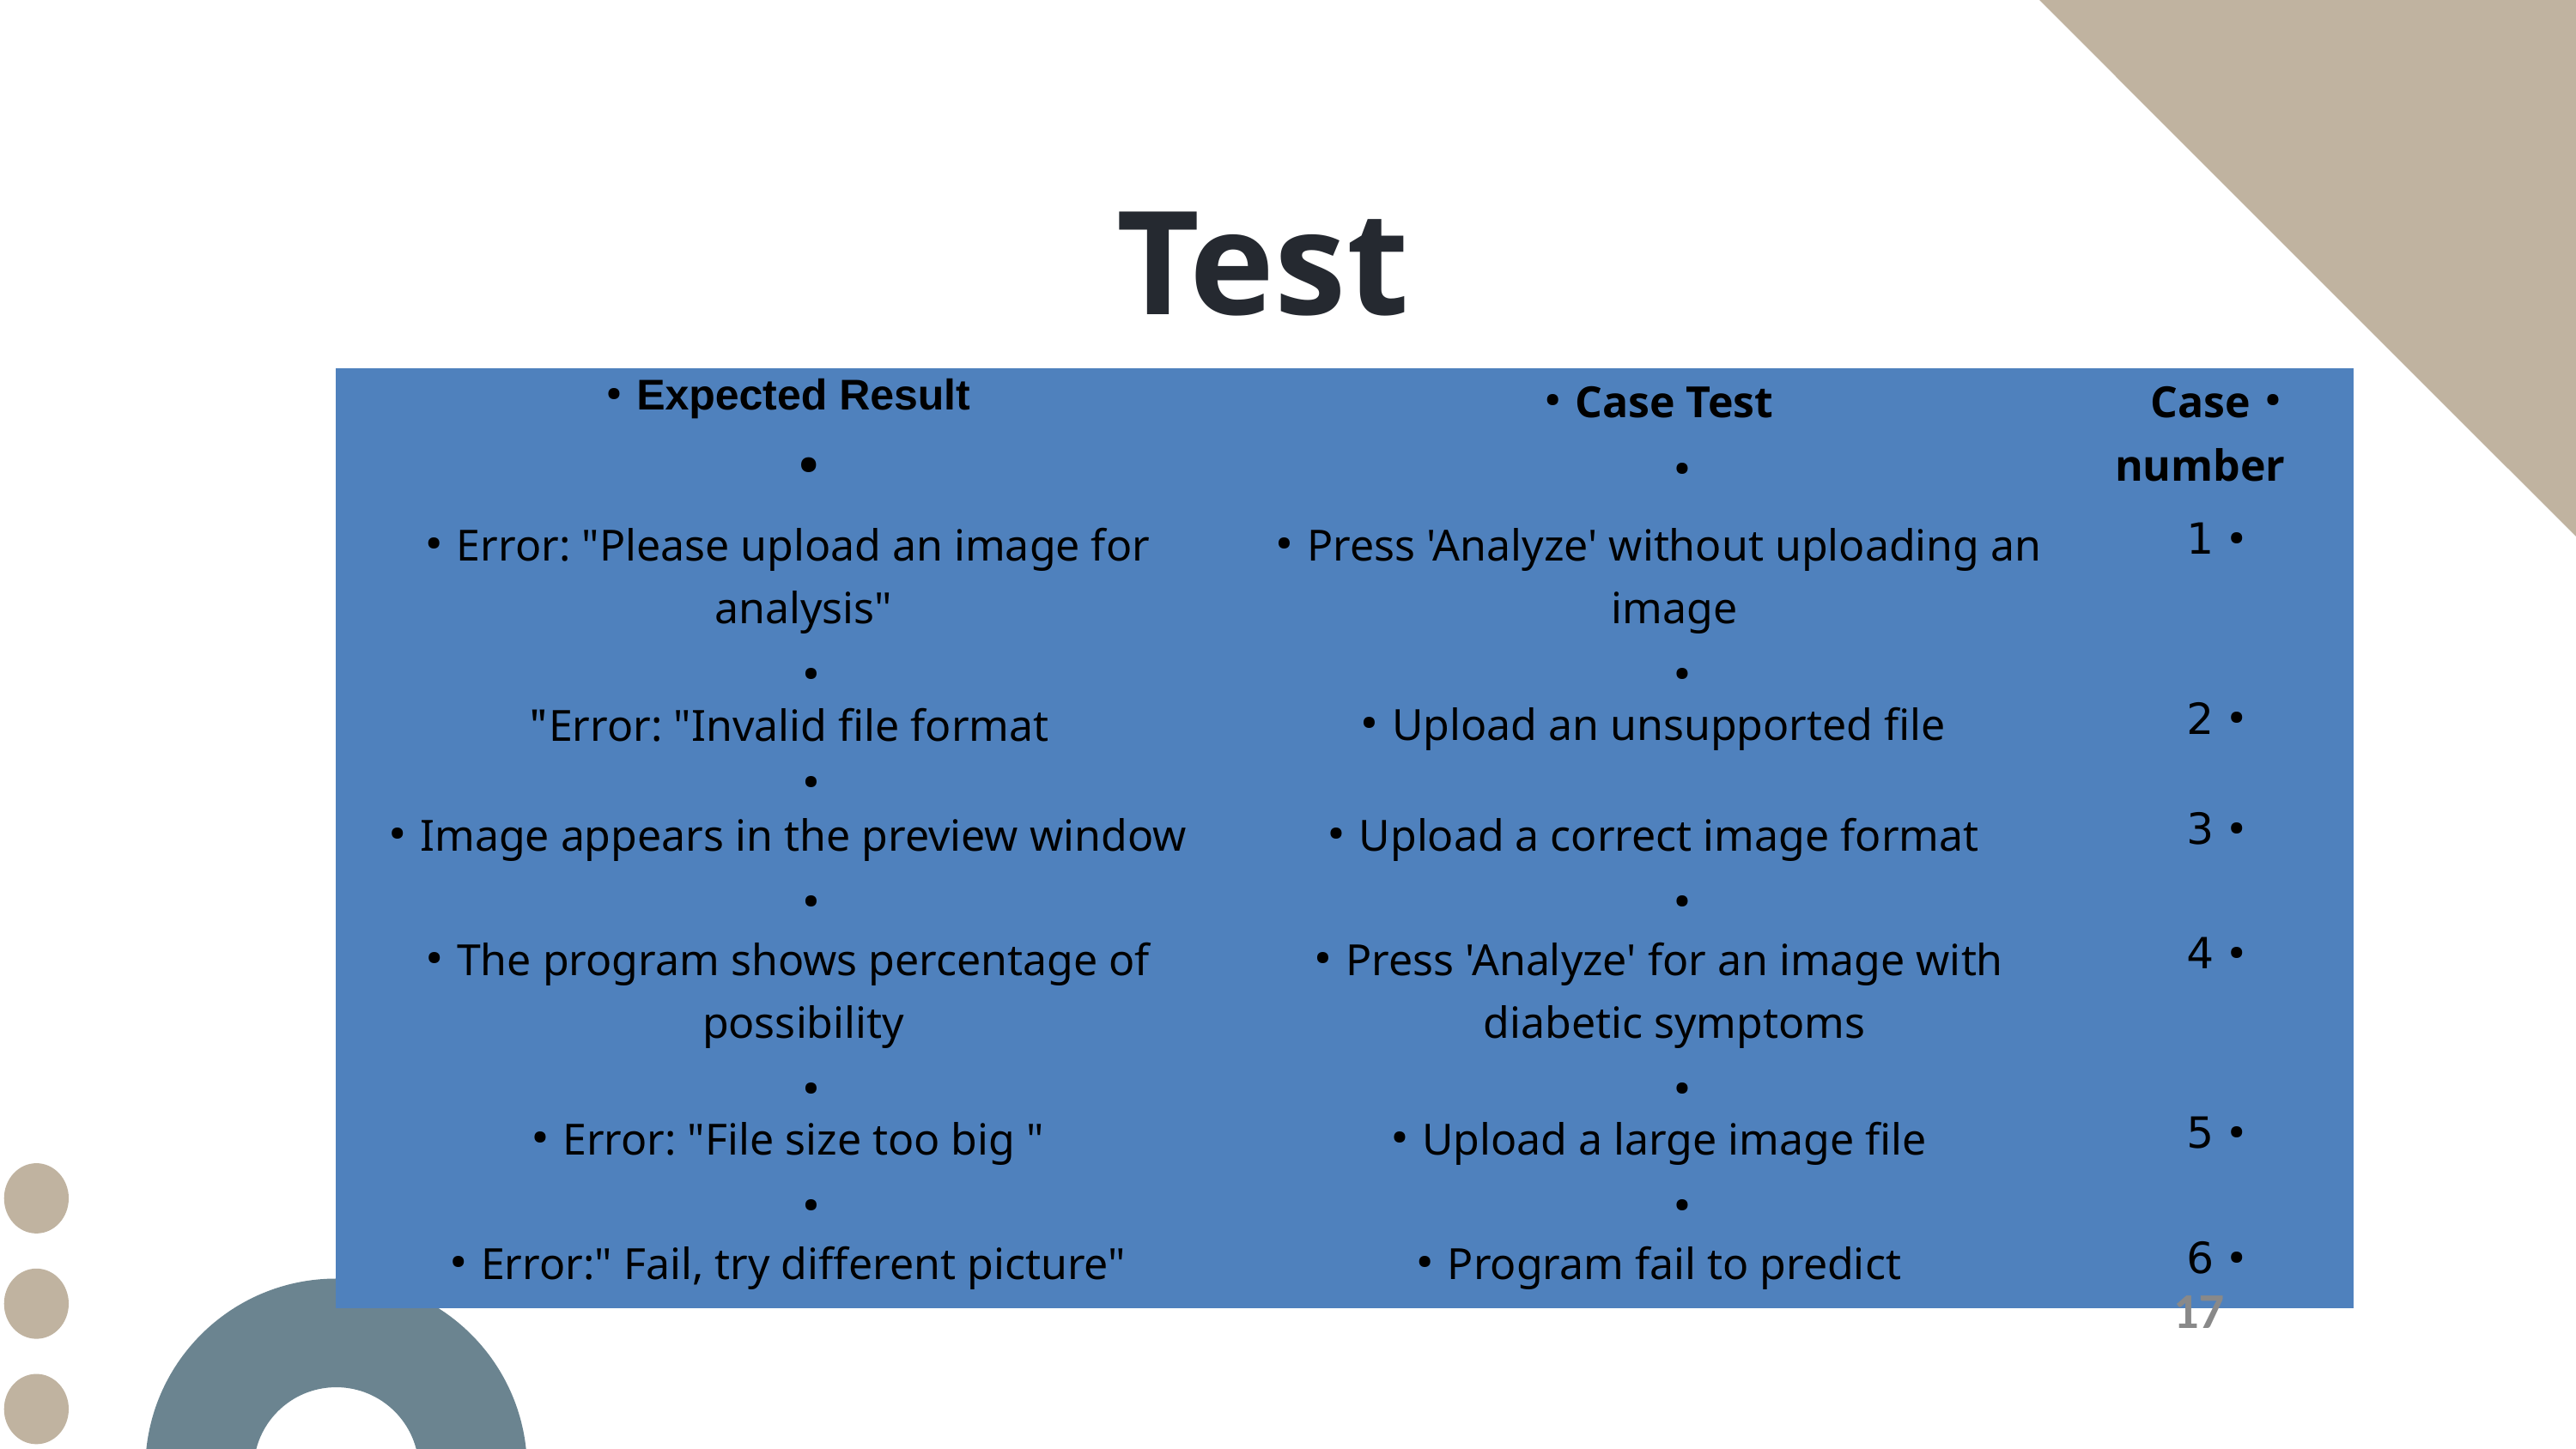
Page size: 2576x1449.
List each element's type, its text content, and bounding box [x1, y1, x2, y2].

text_box Test [527, 227, 1999, 346]
table_cell Upload an unsupported file [1241, 690, 2077, 801]
table_header Case number [2077, 368, 2354, 511]
slide_number 17 [2160, 1271, 2461, 1324]
table_cell 3 [2077, 801, 2354, 925]
table_cell 4 [2077, 925, 2354, 1105]
text_box [2021, 0, 2576, 562]
table_cell 5 [2077, 1105, 2354, 1230]
table_cell Error:" Fail, try different picture" [336, 1230, 1241, 1308]
table_cell Press 'Analyze' for an image with diabetic symptoms [1241, 925, 2077, 1105]
table_cell Error: "Invalid file format" [336, 690, 1241, 801]
table_header Case Test [1241, 368, 2077, 511]
table_cell Press 'Analyze' without uploading an image [1241, 511, 2077, 690]
table_cell 6 [2077, 1230, 2354, 1308]
table_cell The program shows percentage of possibility [336, 925, 1241, 1105]
table_cell Upload a correct image format [1241, 801, 2077, 925]
table_cell 2 [2077, 690, 2354, 801]
table_cell Program fail to predict [1241, 1230, 2077, 1308]
text_box [0, 1158, 73, 1449]
table_cell 6 [2194, 1256, 2207, 1270]
table_cell 1 [2077, 511, 2354, 690]
table_cell Image appears in the preview window [336, 801, 1241, 925]
table_cell Error: "File size too big " [336, 1105, 1241, 1230]
table_cell Error: "Please upload an image for analysis" [336, 511, 1241, 690]
table_header Expected Result [336, 368, 1241, 511]
text_box [144, 1278, 528, 1449]
table_cell Upload a large image file [1241, 1105, 2077, 1230]
